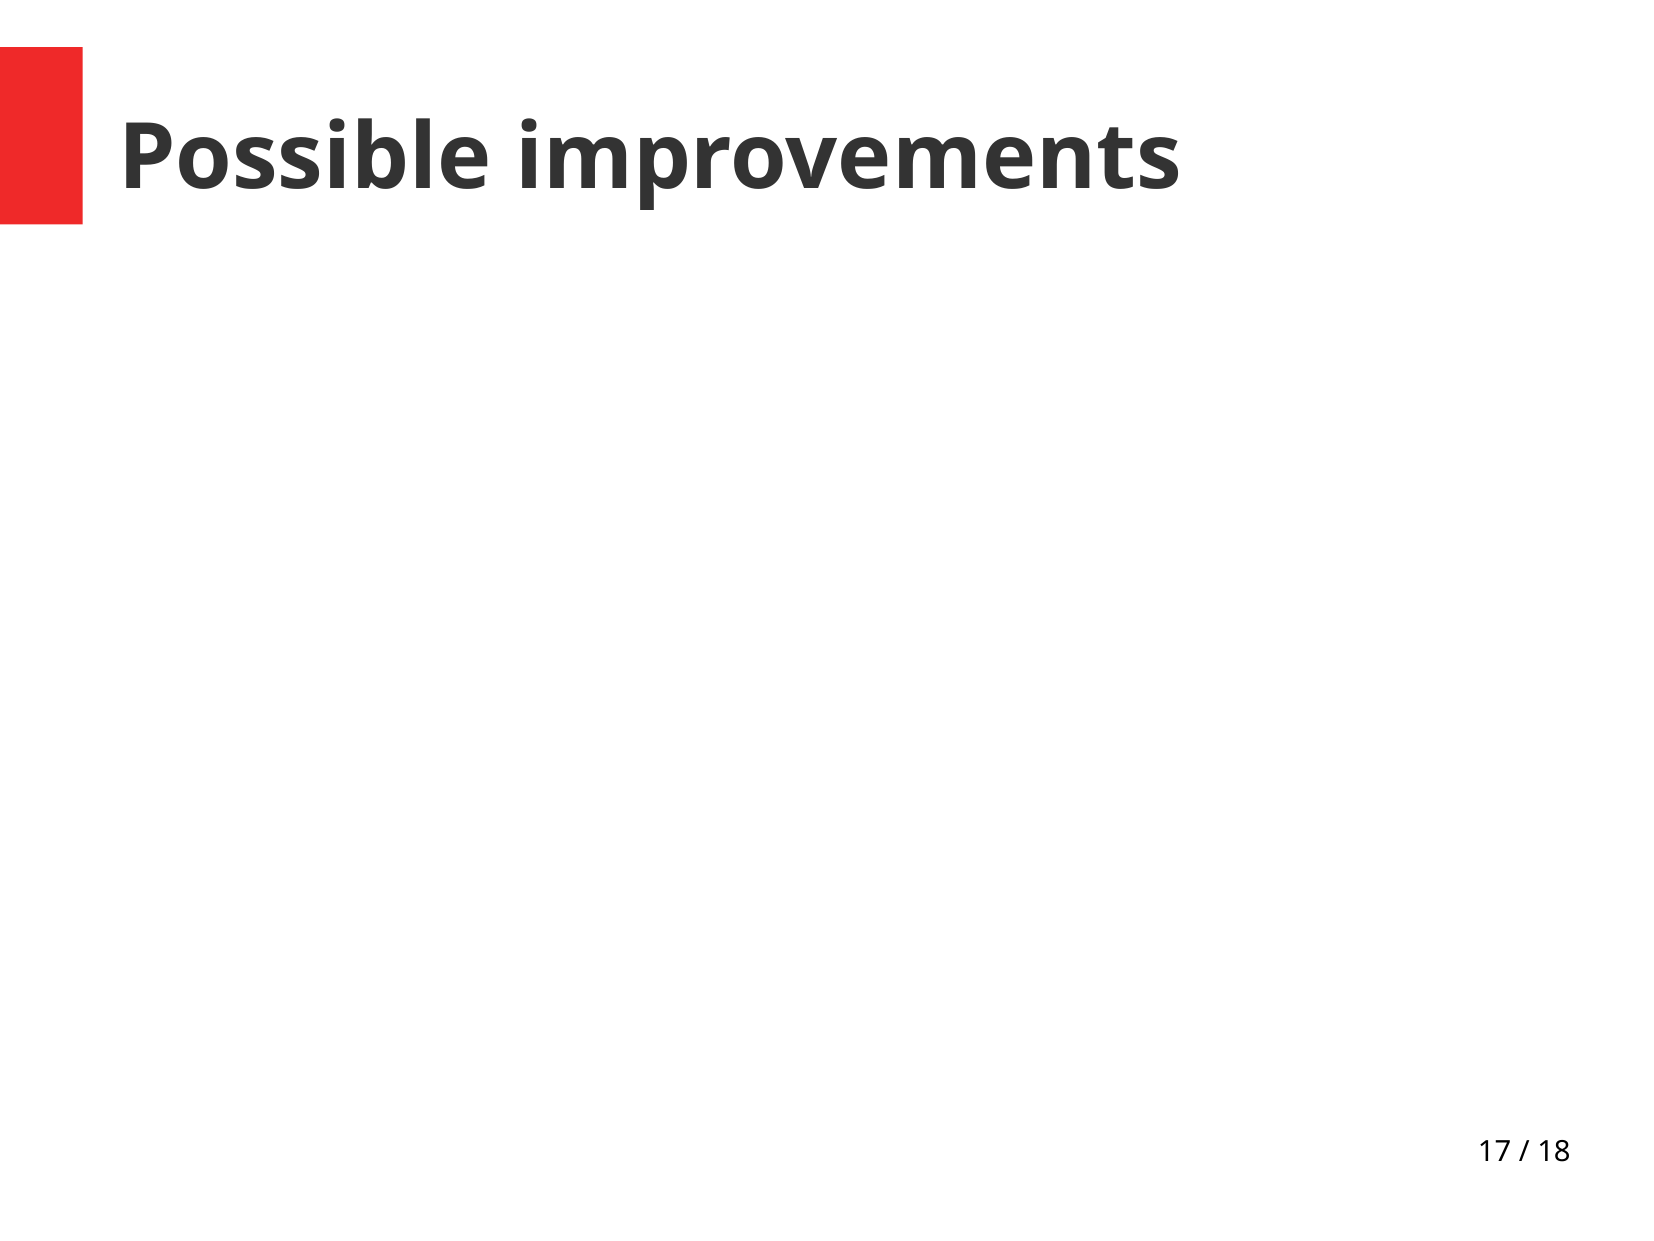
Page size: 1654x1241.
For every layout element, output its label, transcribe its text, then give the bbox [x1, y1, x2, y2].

title Possible improvements [118, 49, 1571, 257]
